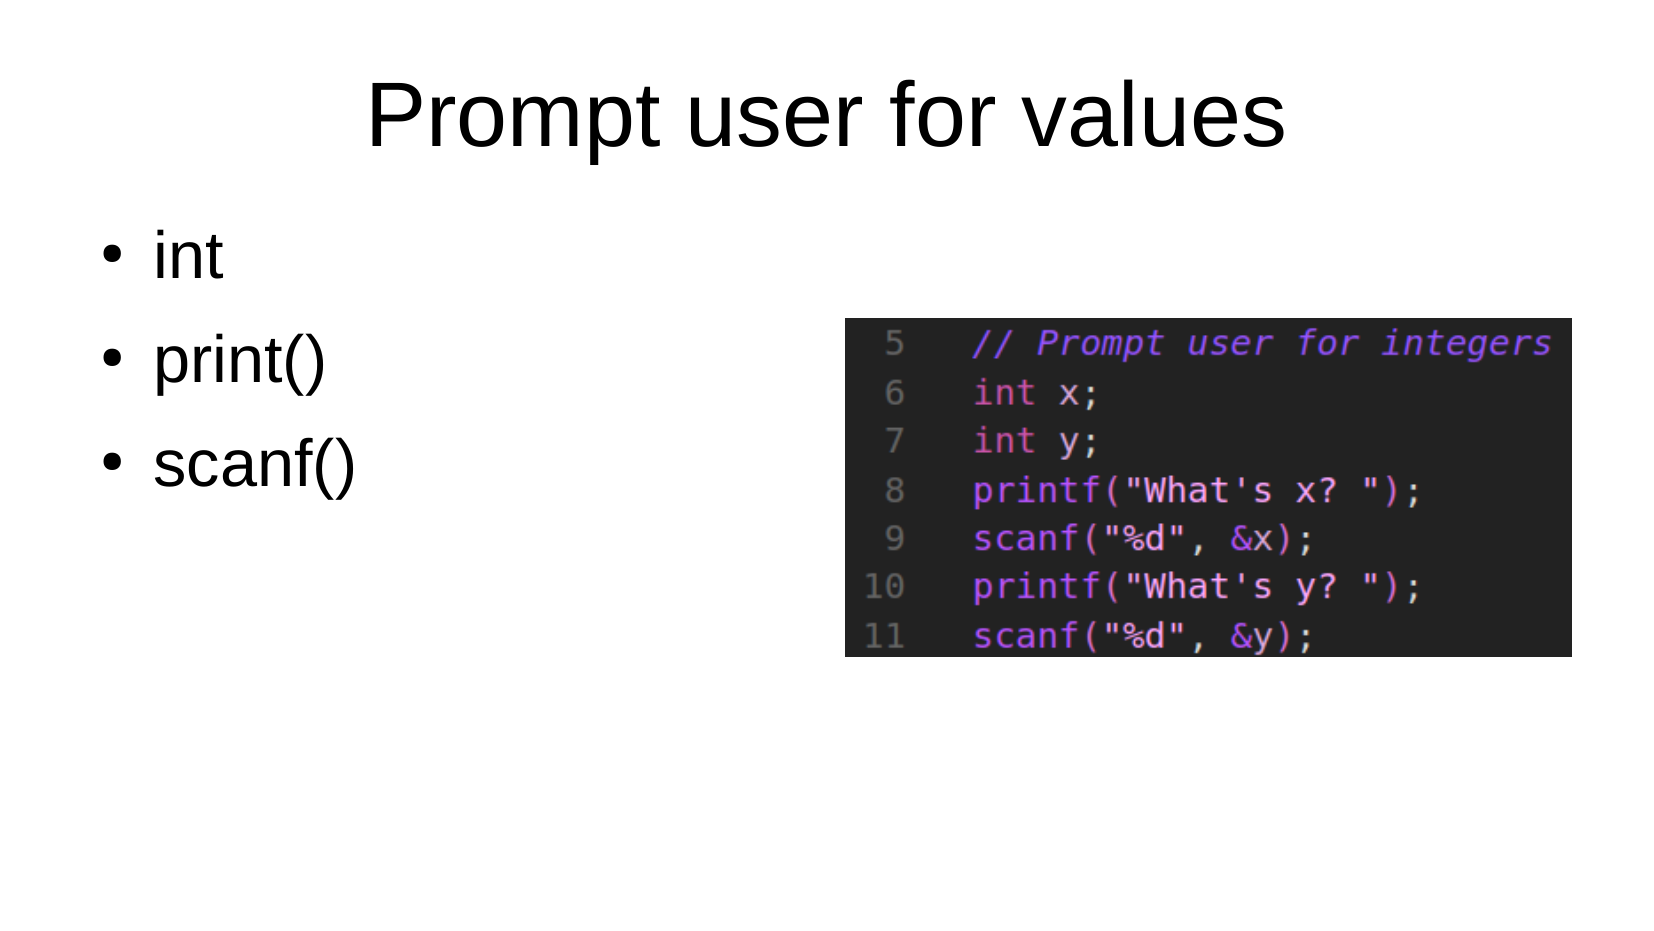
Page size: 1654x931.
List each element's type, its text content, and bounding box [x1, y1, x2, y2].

list int print() scanf() [82, 217, 809, 758]
title Prompt user for values [82, 37, 1571, 193]
picture [845, 318, 1572, 657]
